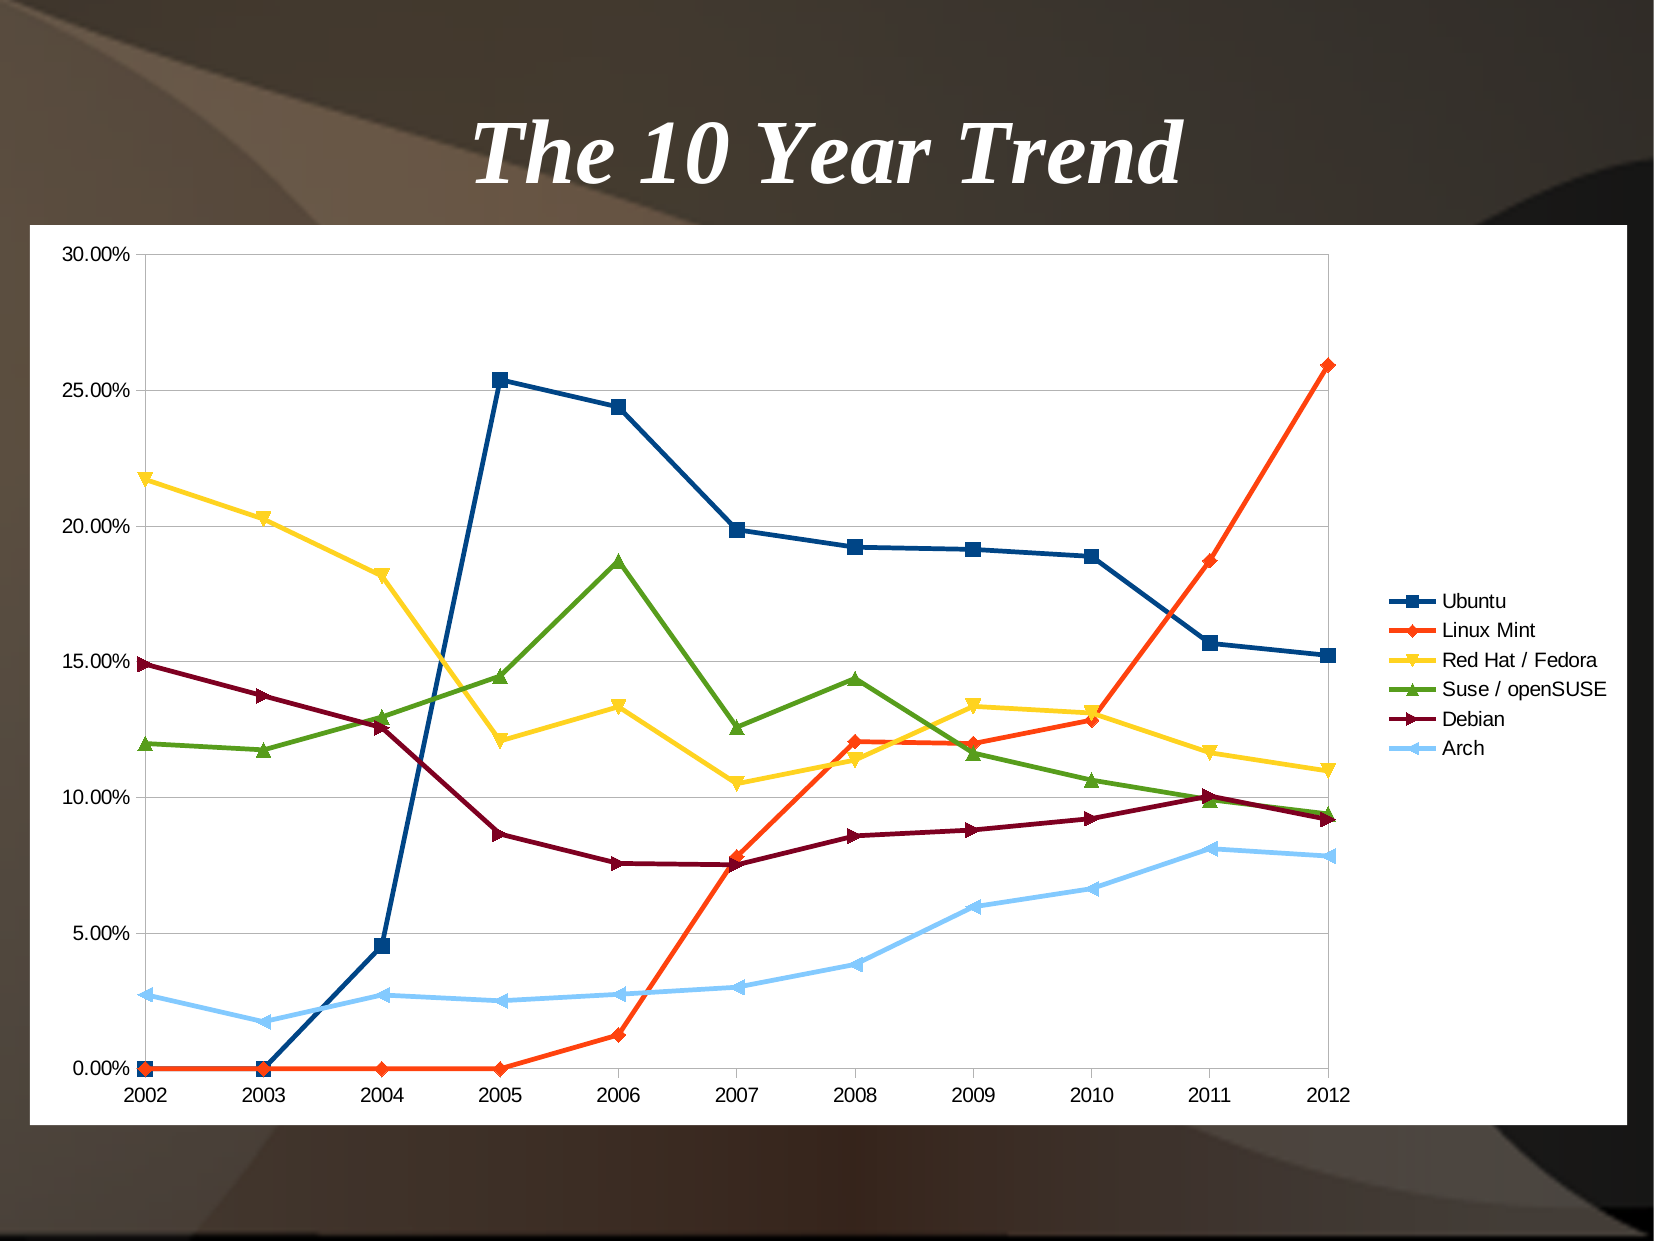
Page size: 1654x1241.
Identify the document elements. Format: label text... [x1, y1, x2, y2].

chart [29, 225, 1628, 1126]
title The 10 Year Trend [82, 56, 1571, 225]
picture [0, 0, 1654, 1241]
